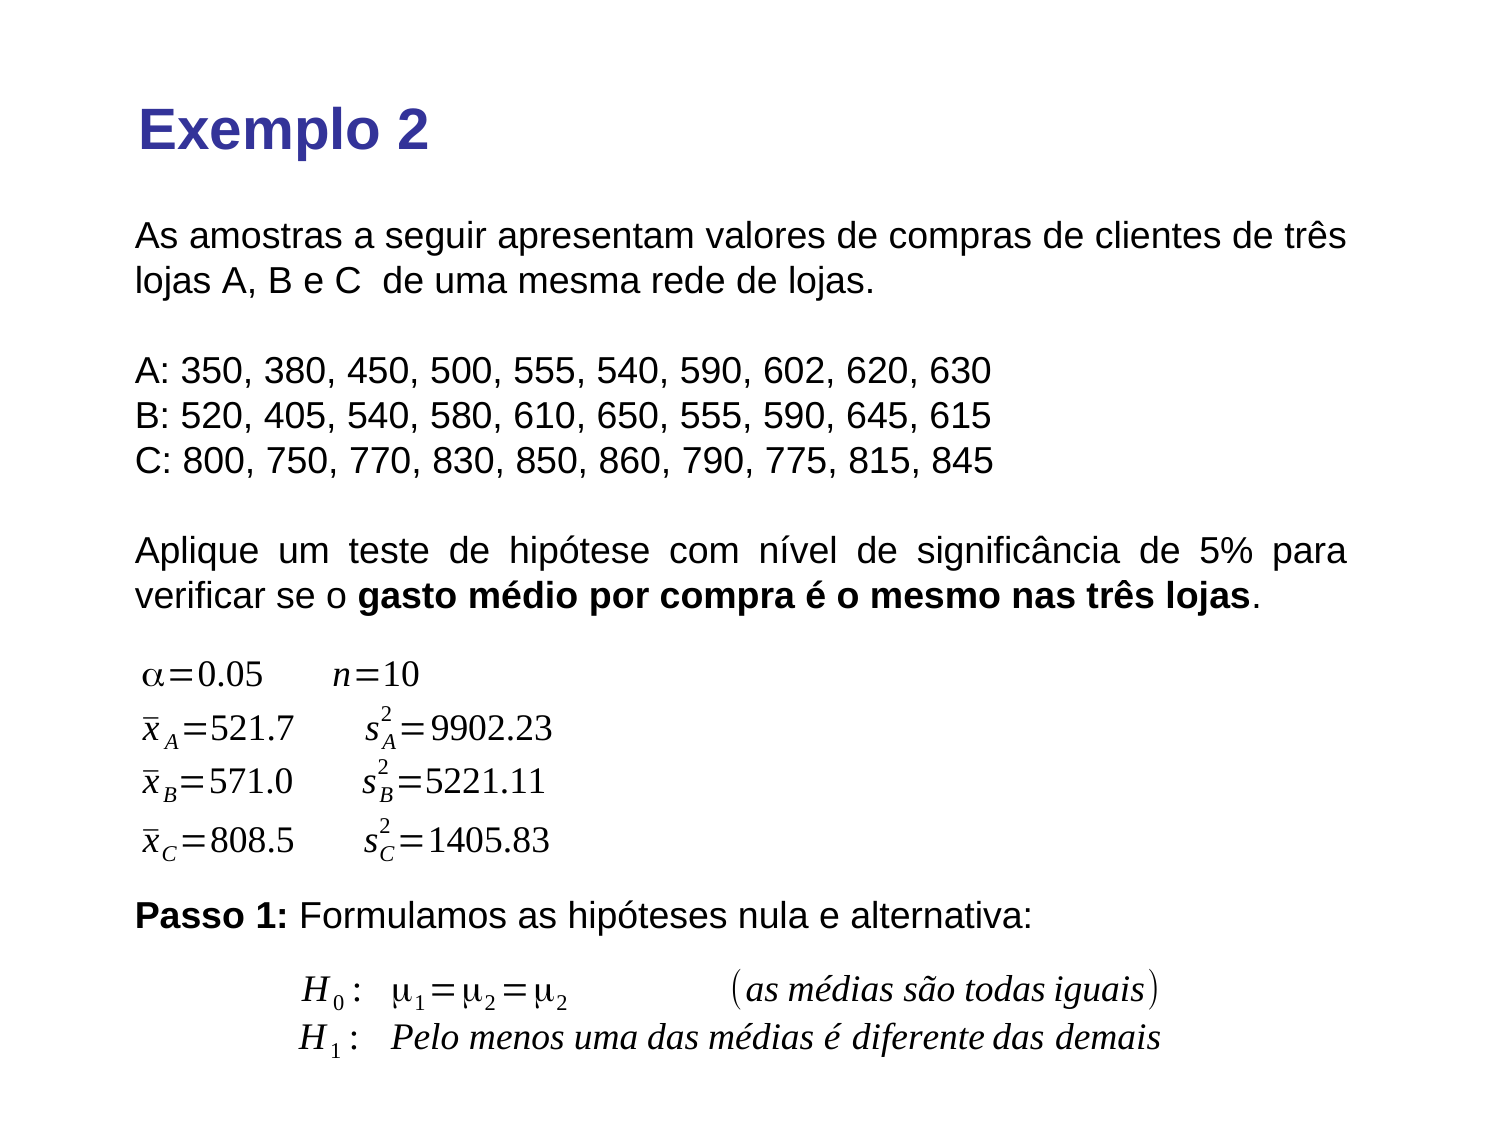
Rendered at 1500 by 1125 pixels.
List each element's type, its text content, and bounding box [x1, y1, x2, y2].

chart [135, 654, 428, 696]
chart [290, 966, 1168, 1064]
chart [135, 701, 559, 807]
chart [135, 813, 557, 866]
text_box Exemplo 2 [123, 84, 1400, 179]
text_box As amostras a seguir apresentam valores de compras de clientes de três lojas A, B e C de uma mesma rede de lojas. A: 350, 380, 450, 500, 555, 540, 590, 602, 620, 630 B: 520, 405, 540, 580, 610, 650, 555, 590, 645, 615 C: 800, 750, 770, 830, 850, 860, 790, 775, 815, 845 Aplique um teste de hipótese com nível de significância de 5% para verificar se o gasto médio por compra é o mesmo nas três lojas. [120, 203, 1362, 624]
text_box Passo 1: Formulamos as hipóteses nula e alternativa: [120, 883, 1363, 954]
